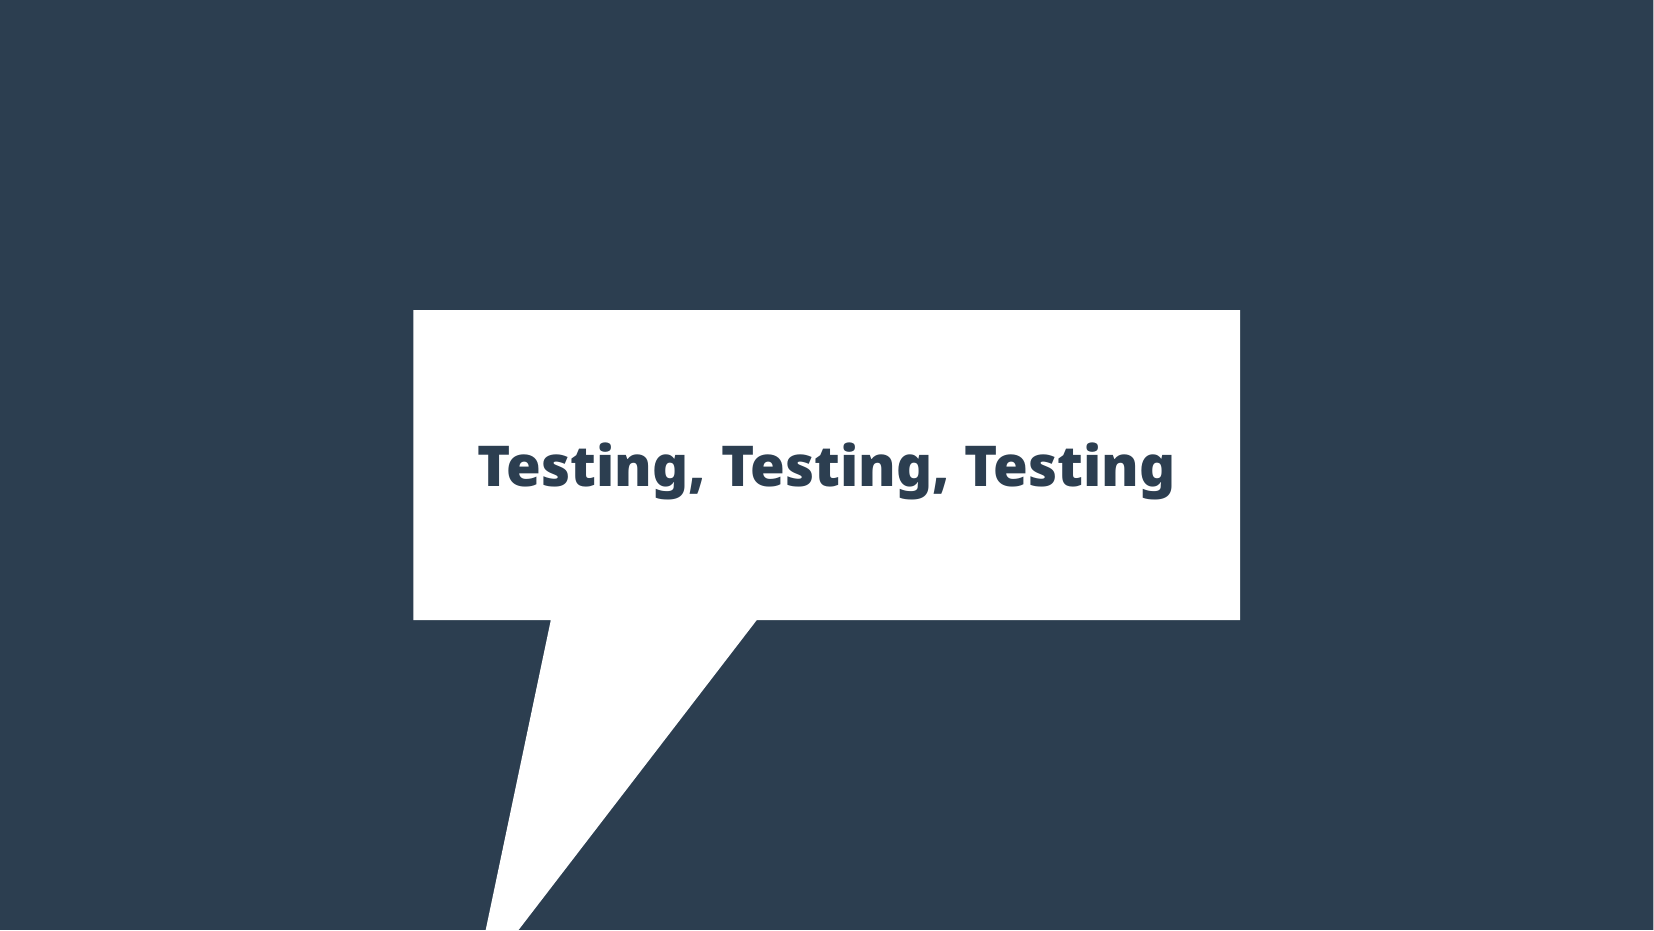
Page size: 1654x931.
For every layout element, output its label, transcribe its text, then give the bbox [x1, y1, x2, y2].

title Testing, Testing, Testing [442, 332, 1211, 598]
